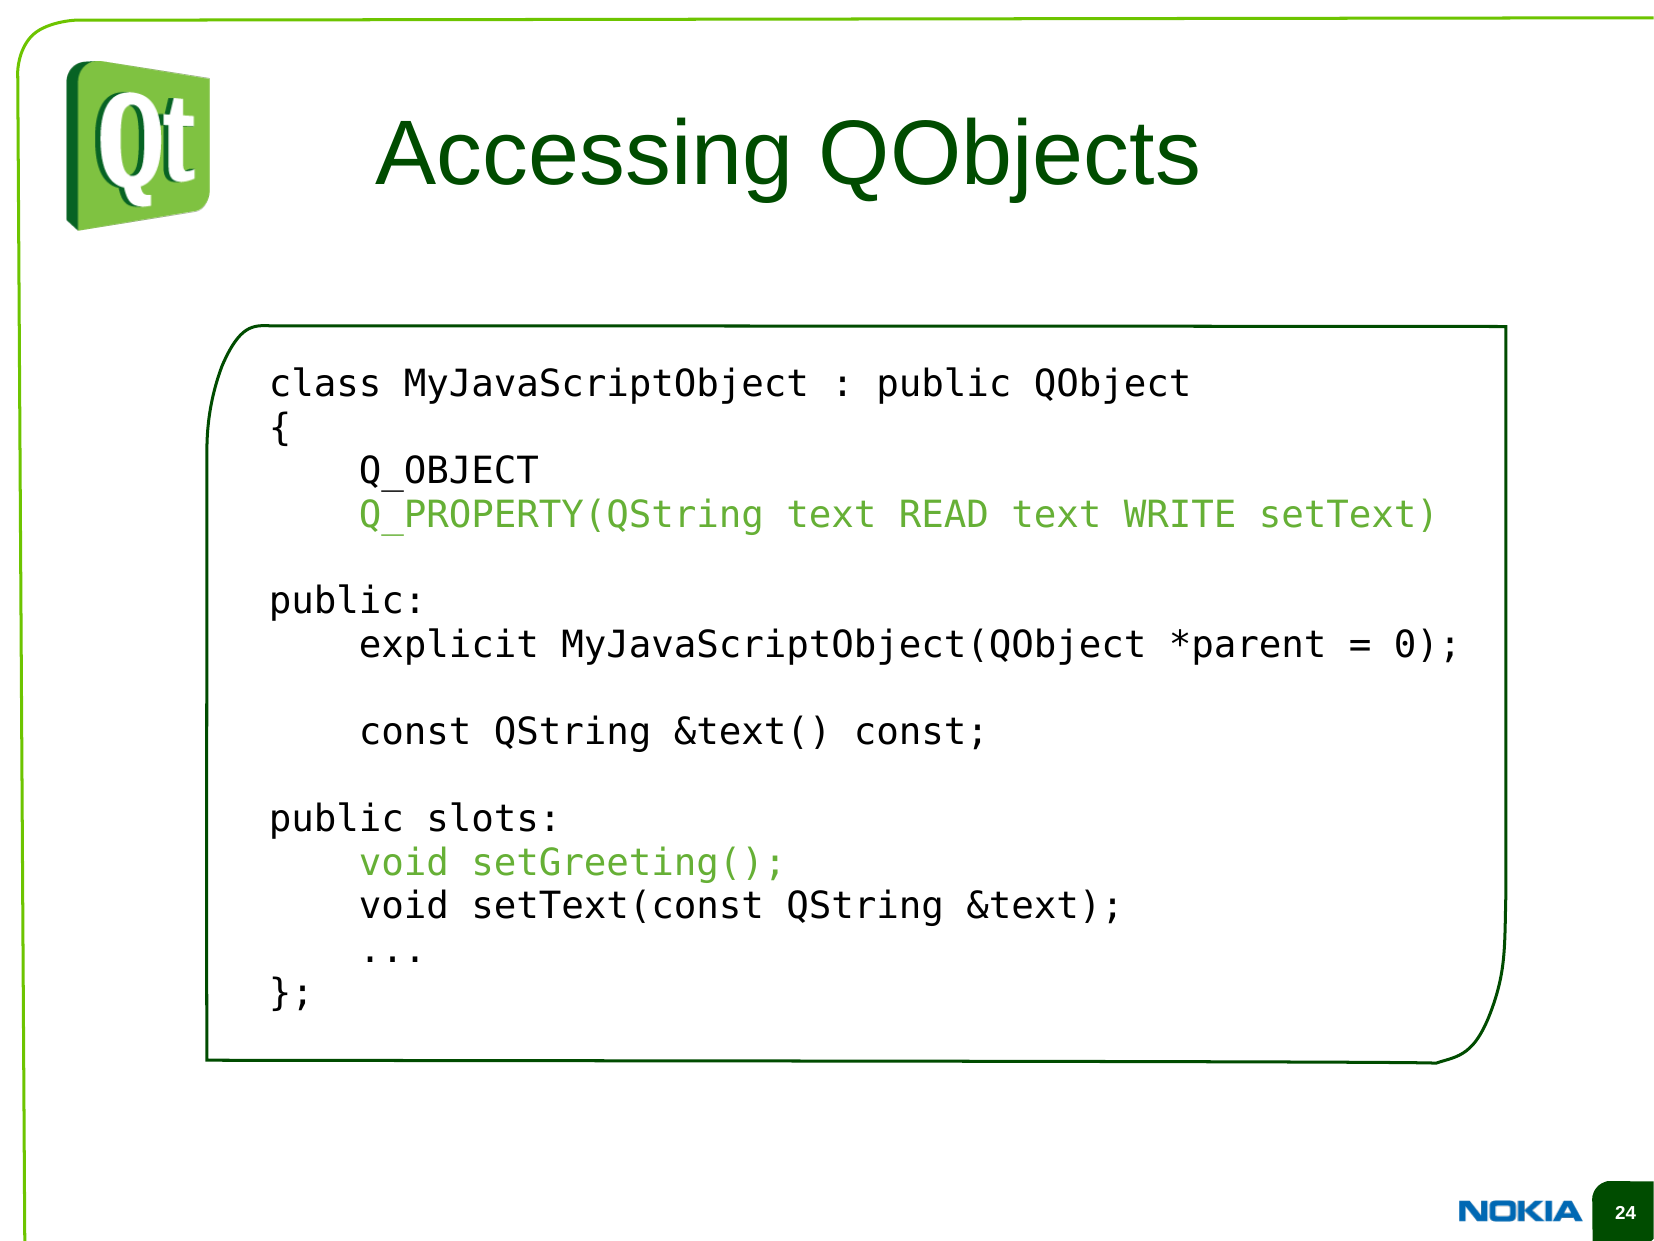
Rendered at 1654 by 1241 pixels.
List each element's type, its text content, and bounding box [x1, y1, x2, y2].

picture [1459, 1200, 1583, 1222]
text_box class MyJavaScriptObject : public QObject { Q_OBJECT Q_PROPERTY(QString text READ text WRITE setText) public: explicit MyJavaScriptObject(QObject *parent = 0); const QString &text() const; public slots: void setGreeting(); void setText(const QString &text); ... }; [254, 354, 1477, 1023]
title Accessing QObjects [251, 49, 1327, 257]
picture [66, 61, 210, 231]
